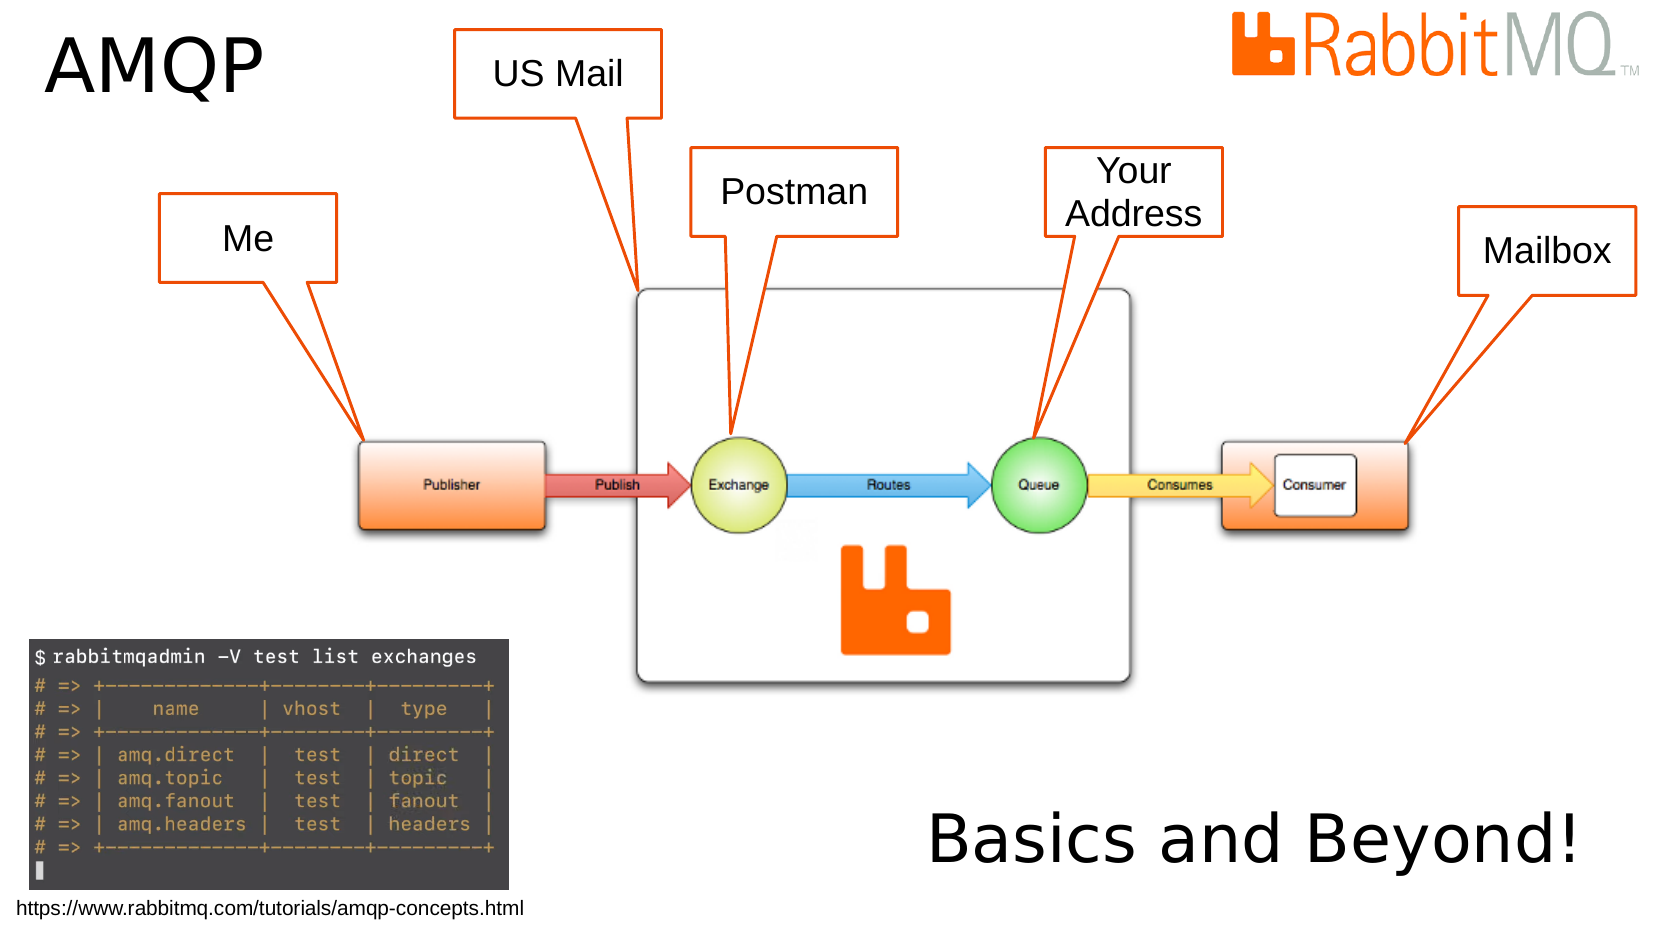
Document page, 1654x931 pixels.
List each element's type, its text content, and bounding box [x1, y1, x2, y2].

text_box US Mail [454, 29, 662, 291]
text_box Your Address [1033, 147, 1223, 439]
text_box Mailbox [1404, 206, 1636, 444]
text_box Basics and Beyond! [911, 793, 1654, 886]
picture [29, 282, 1431, 890]
text_box https://www.rabbitmq.com/tutorials/amqp-concepts.html [1, 889, 562, 928]
text_box Postman [690, 147, 898, 434]
text_box Me [159, 193, 364, 441]
text_box AMQP [29, 16, 650, 119]
picture [1228, 11, 1642, 76]
